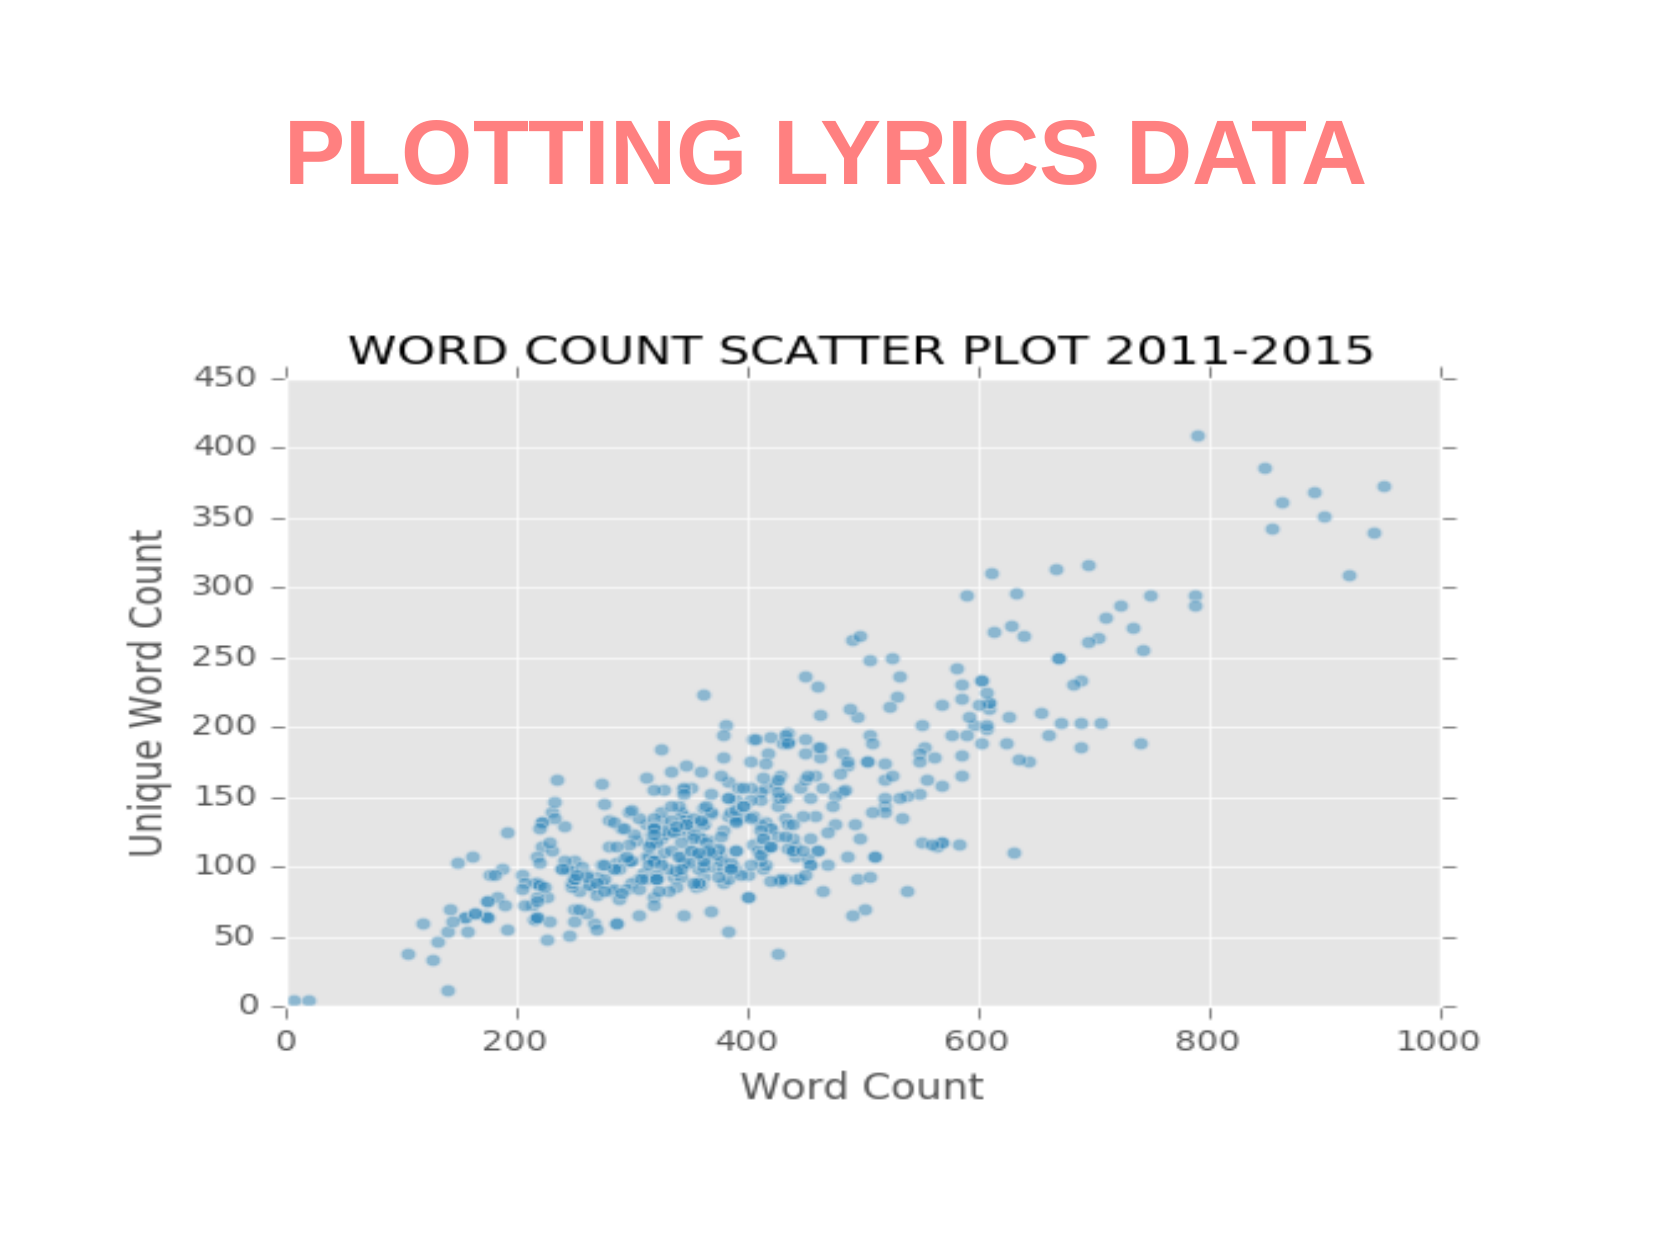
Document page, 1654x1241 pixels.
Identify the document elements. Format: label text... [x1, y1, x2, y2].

title PLOTTING LYRICS DATA [82, 49, 1571, 257]
picture [105, 314, 1508, 1128]
